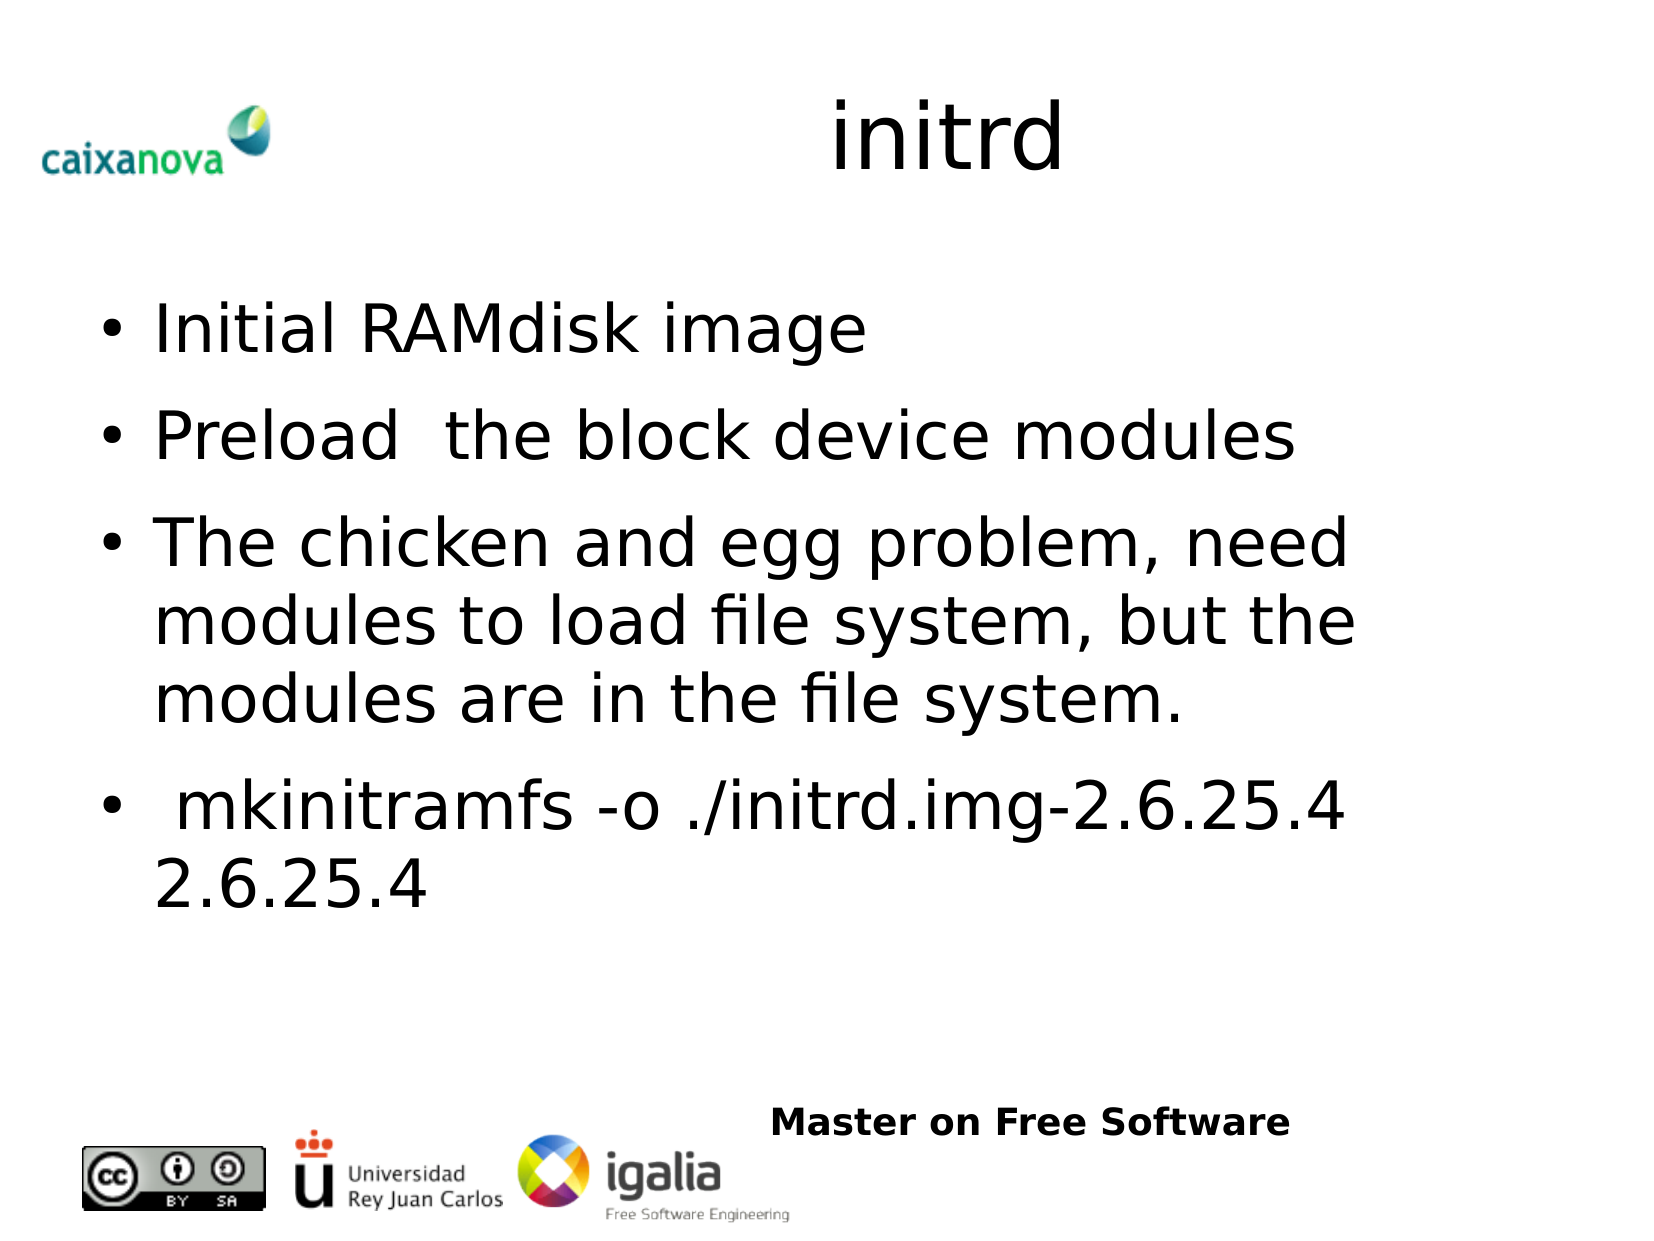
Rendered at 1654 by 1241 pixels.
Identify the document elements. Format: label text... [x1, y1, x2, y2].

picture [29, 73, 284, 207]
list Initial RAMdisk image Preload the block device modules The chicken and egg problem, need modules to load file system, but the modules are in the file system. mkinitramfs -o ./initrd.img-2.6.25.4 2.6.25.4 [82, 290, 1571, 1093]
picture [82, 1146, 266, 1211]
picture [295, 1121, 811, 1235]
title initrd [295, 38, 1601, 237]
